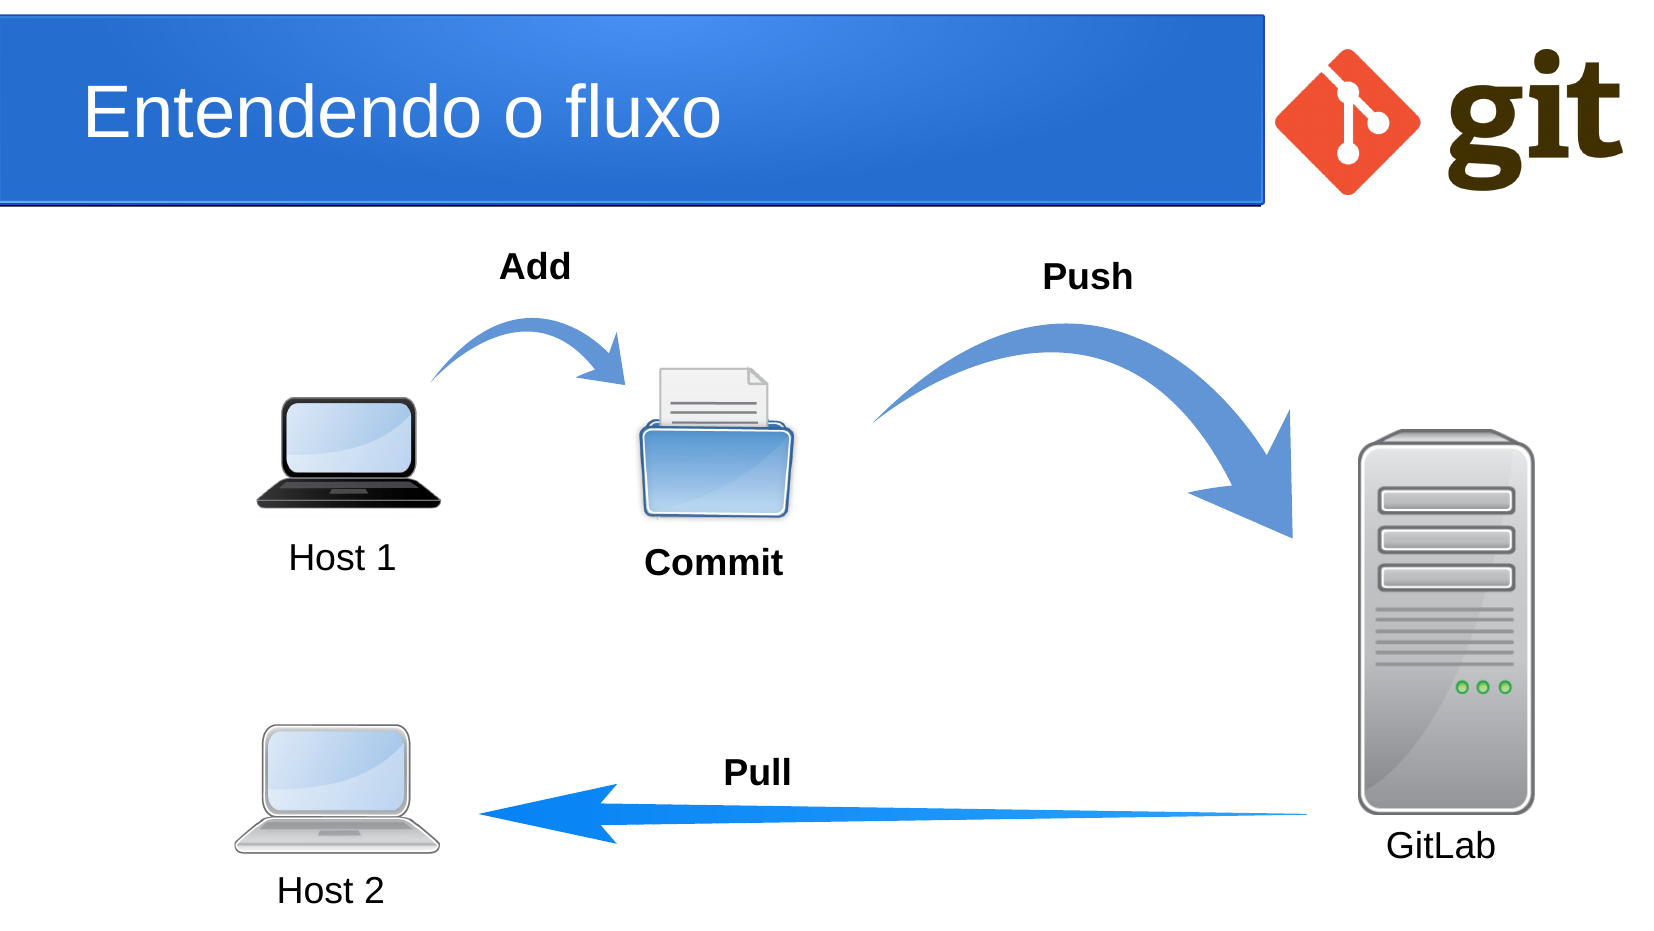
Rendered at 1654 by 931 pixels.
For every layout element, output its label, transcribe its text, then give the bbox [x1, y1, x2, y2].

text_box Commit [629, 533, 819, 591]
title Entendendo o fluxo [82, 35, 1235, 189]
text_box Host 2 [248, 862, 414, 920]
picture [1275, 49, 1623, 195]
picture [225, 715, 449, 863]
picture [861, 258, 1323, 552]
text_box Pull [708, 744, 922, 801]
text_box Host 1 [248, 528, 438, 586]
text_box Push [1027, 248, 1170, 305]
text_box GitLab [1322, 817, 1560, 875]
text_box Add [484, 238, 638, 296]
picture [1358, 429, 1535, 815]
picture [462, 779, 1323, 849]
picture [248, 313, 804, 529]
